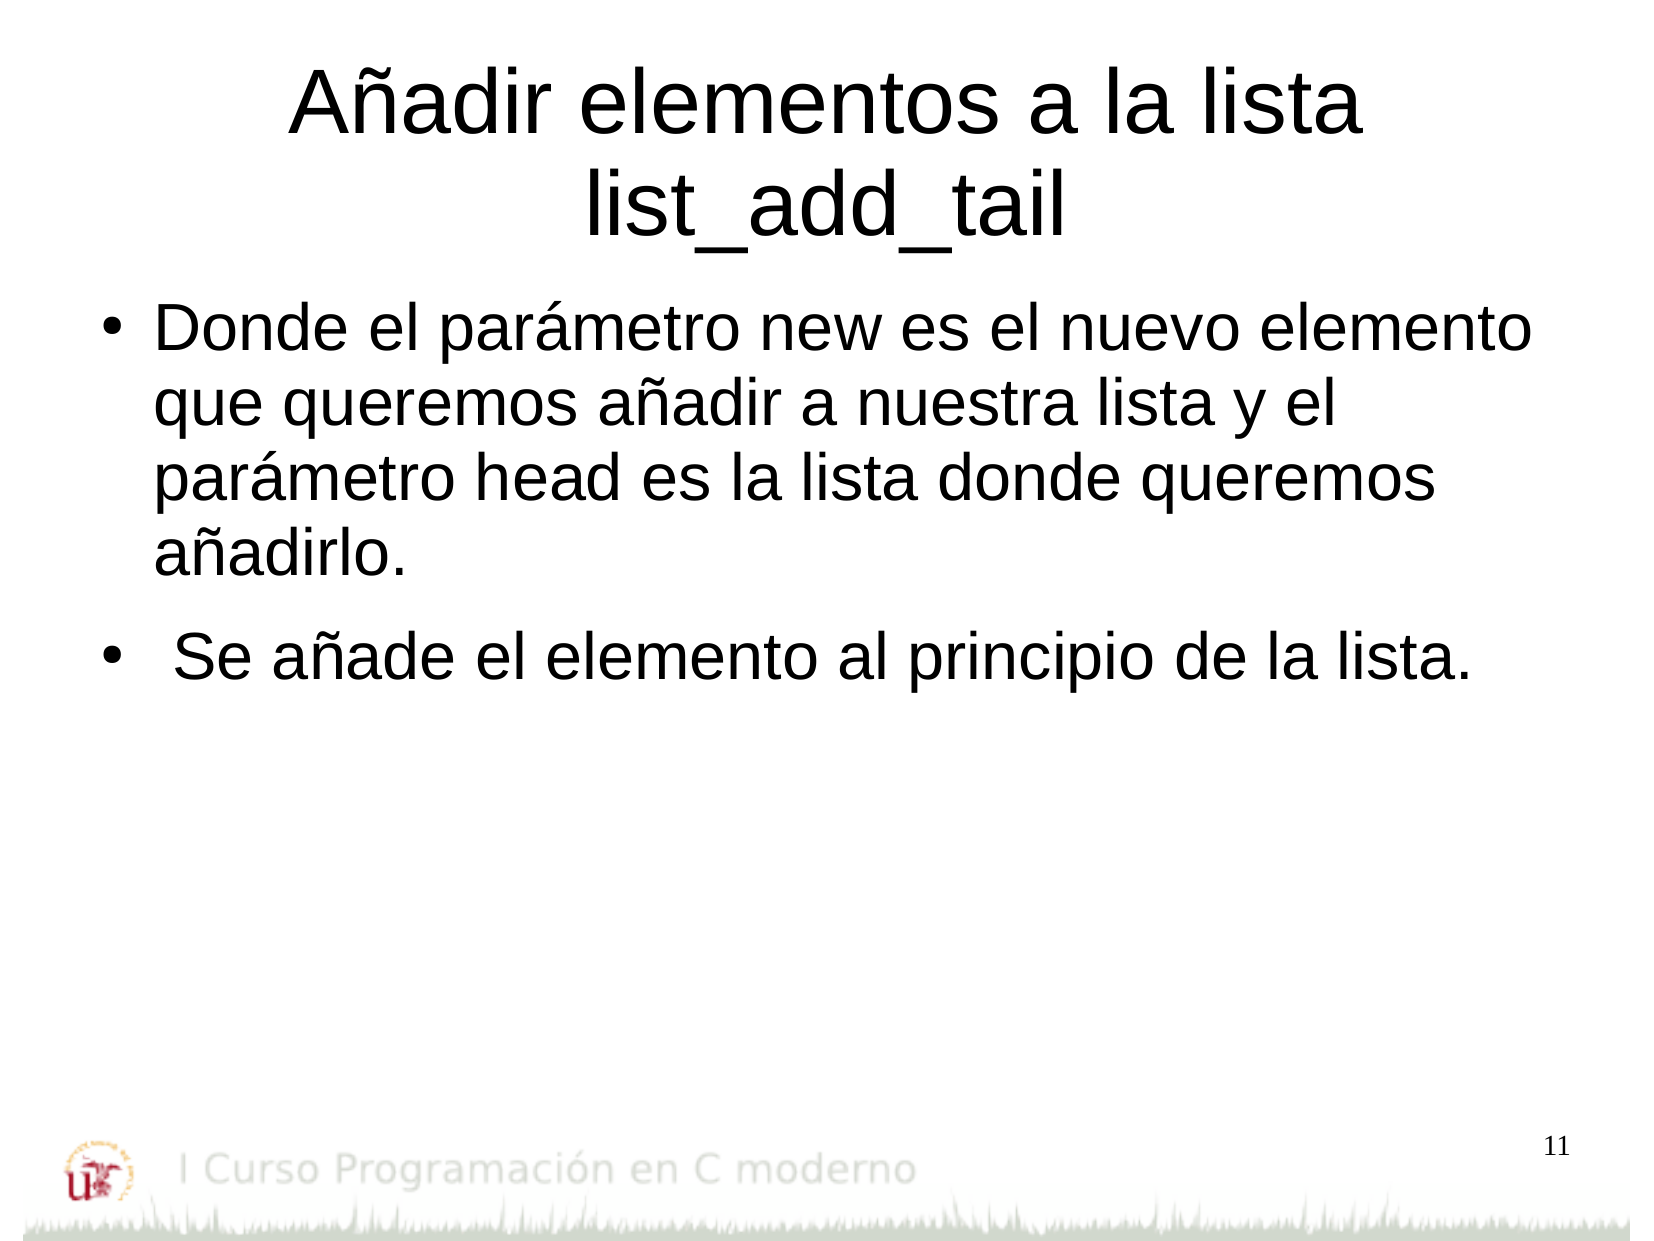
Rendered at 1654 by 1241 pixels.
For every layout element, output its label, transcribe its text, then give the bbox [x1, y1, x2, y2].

picture [23, 1136, 1630, 1241]
title Añadir elementos a la lista list_add_tail [82, 49, 1571, 257]
list Donde el parámetro new es el nuevo elemento que queremos añadir a nuestra lista y el parámetro head es la lista donde queremos añadirlo. Se añade el elemento al principio de la lista. [82, 290, 1538, 1010]
